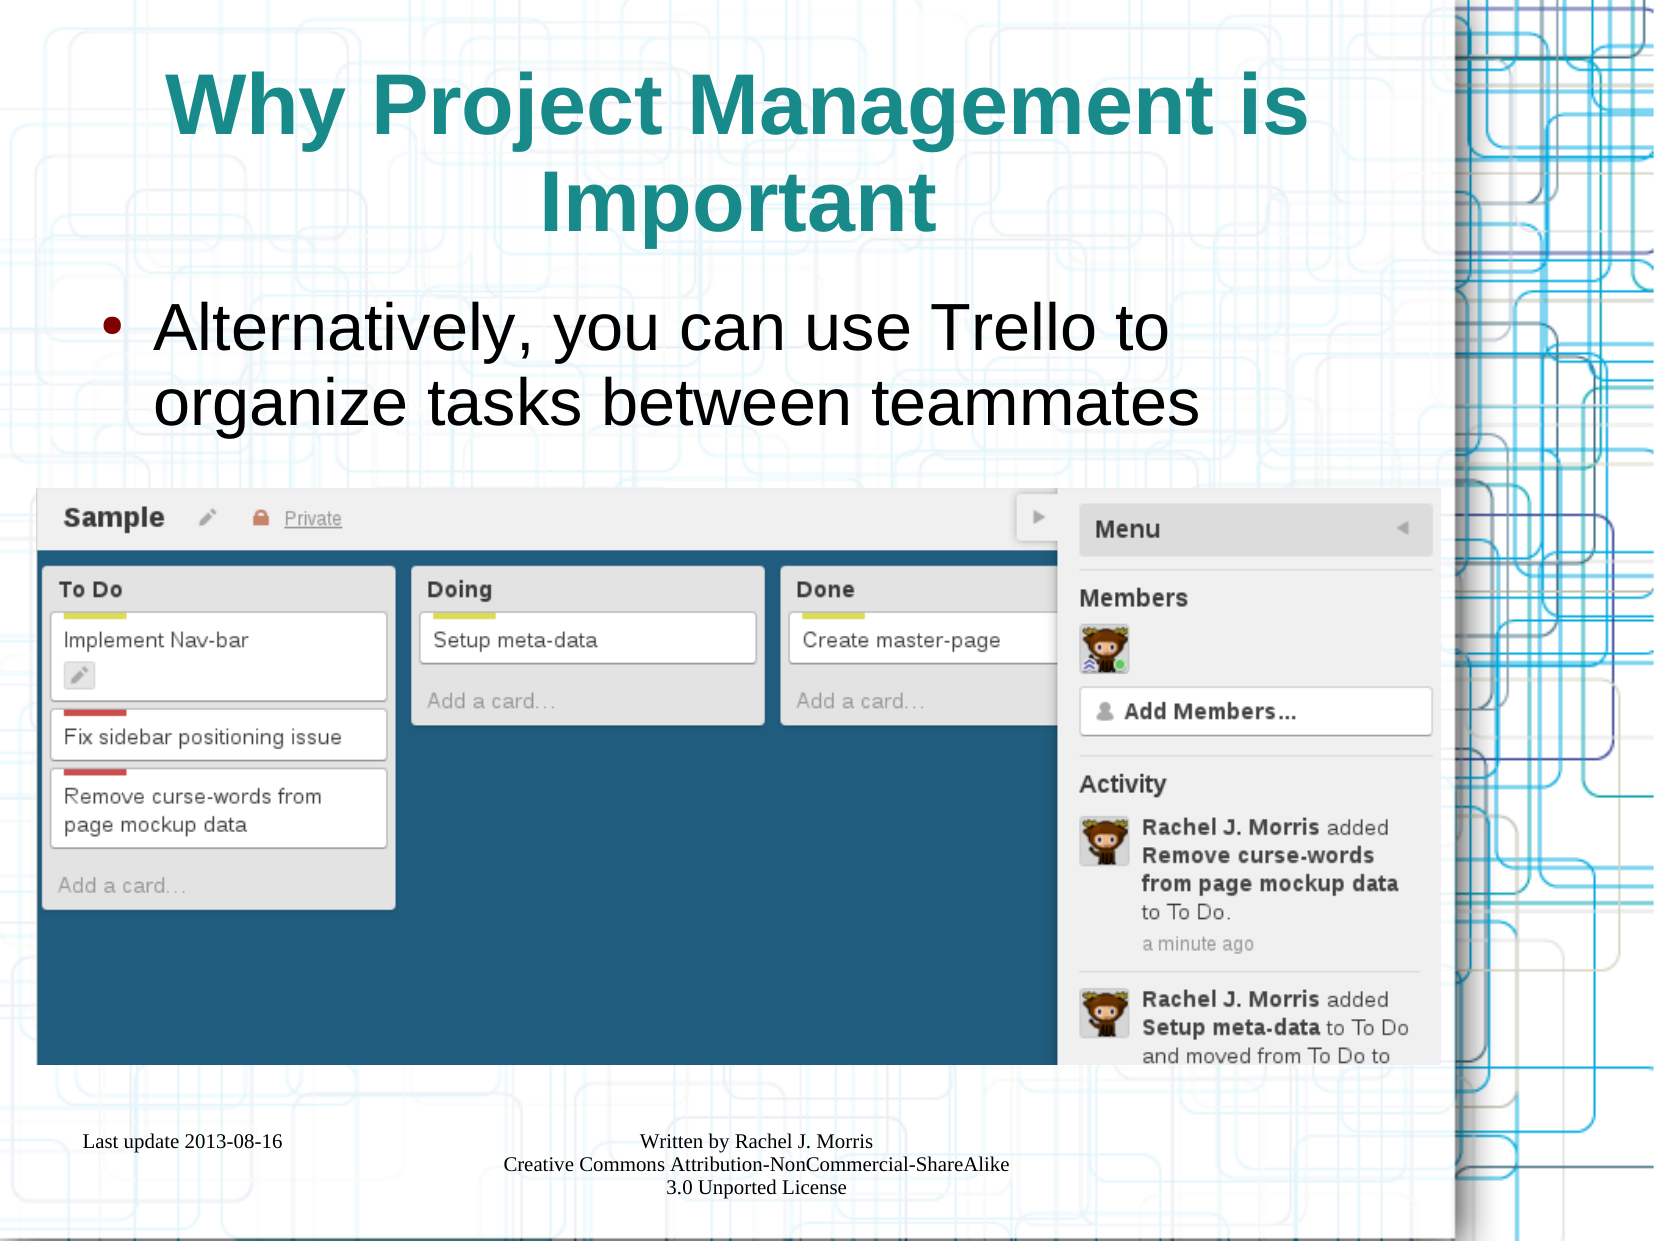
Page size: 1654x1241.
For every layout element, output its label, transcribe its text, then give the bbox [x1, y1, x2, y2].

picture [0, 0, 1654, 1241]
list Alternatively, you can use Trello to organize tasks between teammates [82, 290, 1418, 1010]
title Why Project Management is Important [59, 49, 1418, 257]
